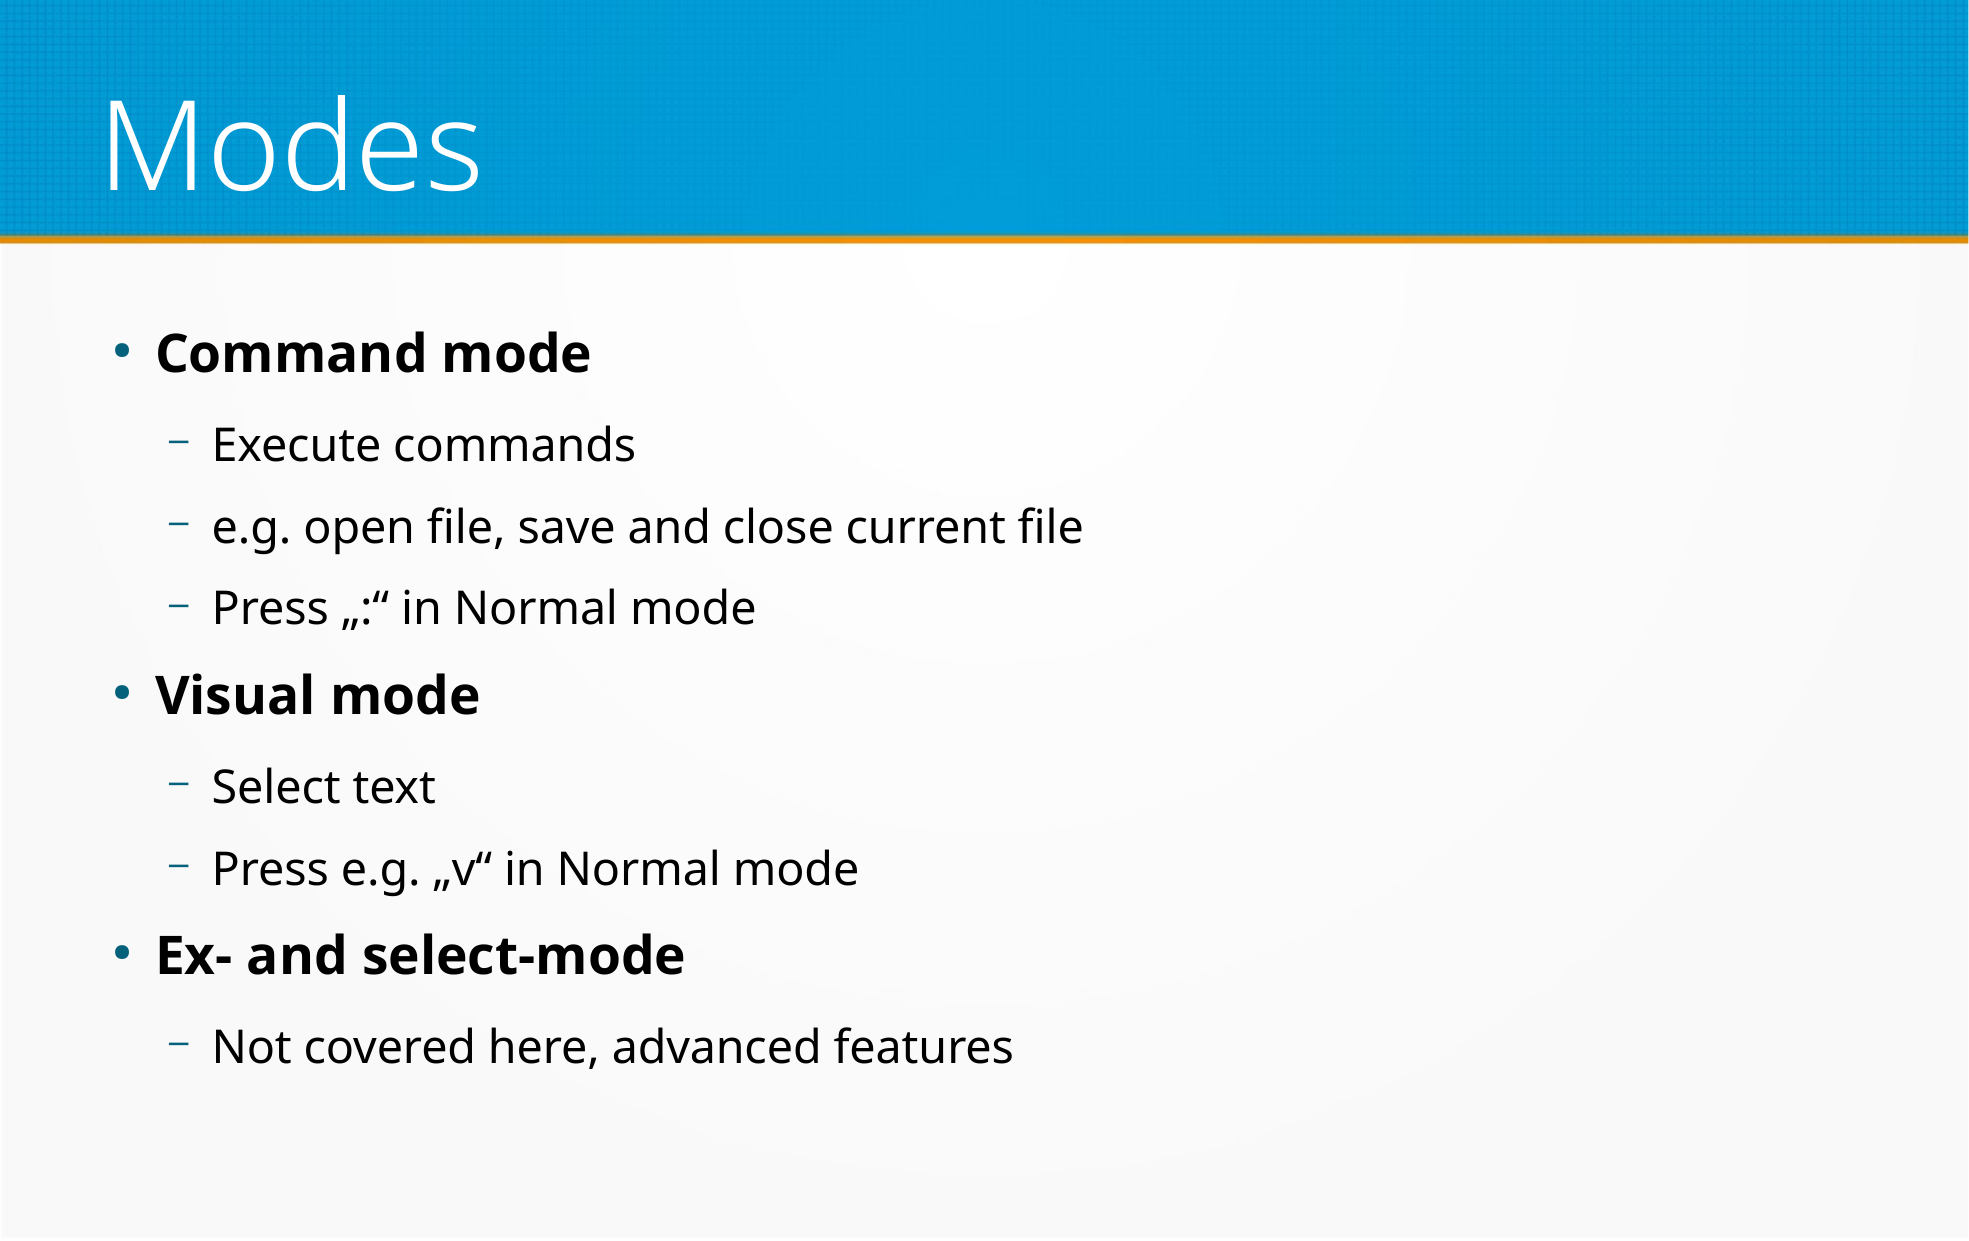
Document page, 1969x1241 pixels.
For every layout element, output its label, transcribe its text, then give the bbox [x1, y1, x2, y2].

picture [0, 233, 1969, 1241]
title Modes [98, 19, 1870, 227]
list Command mode Execute commands e.g. open file, save and close current file Press „:“ in Normal mode Visual mode Select text Press e.g. „v“ in Normal mode Ex- and select-mode Not covered here, advanced features [98, 315, 1861, 1081]
